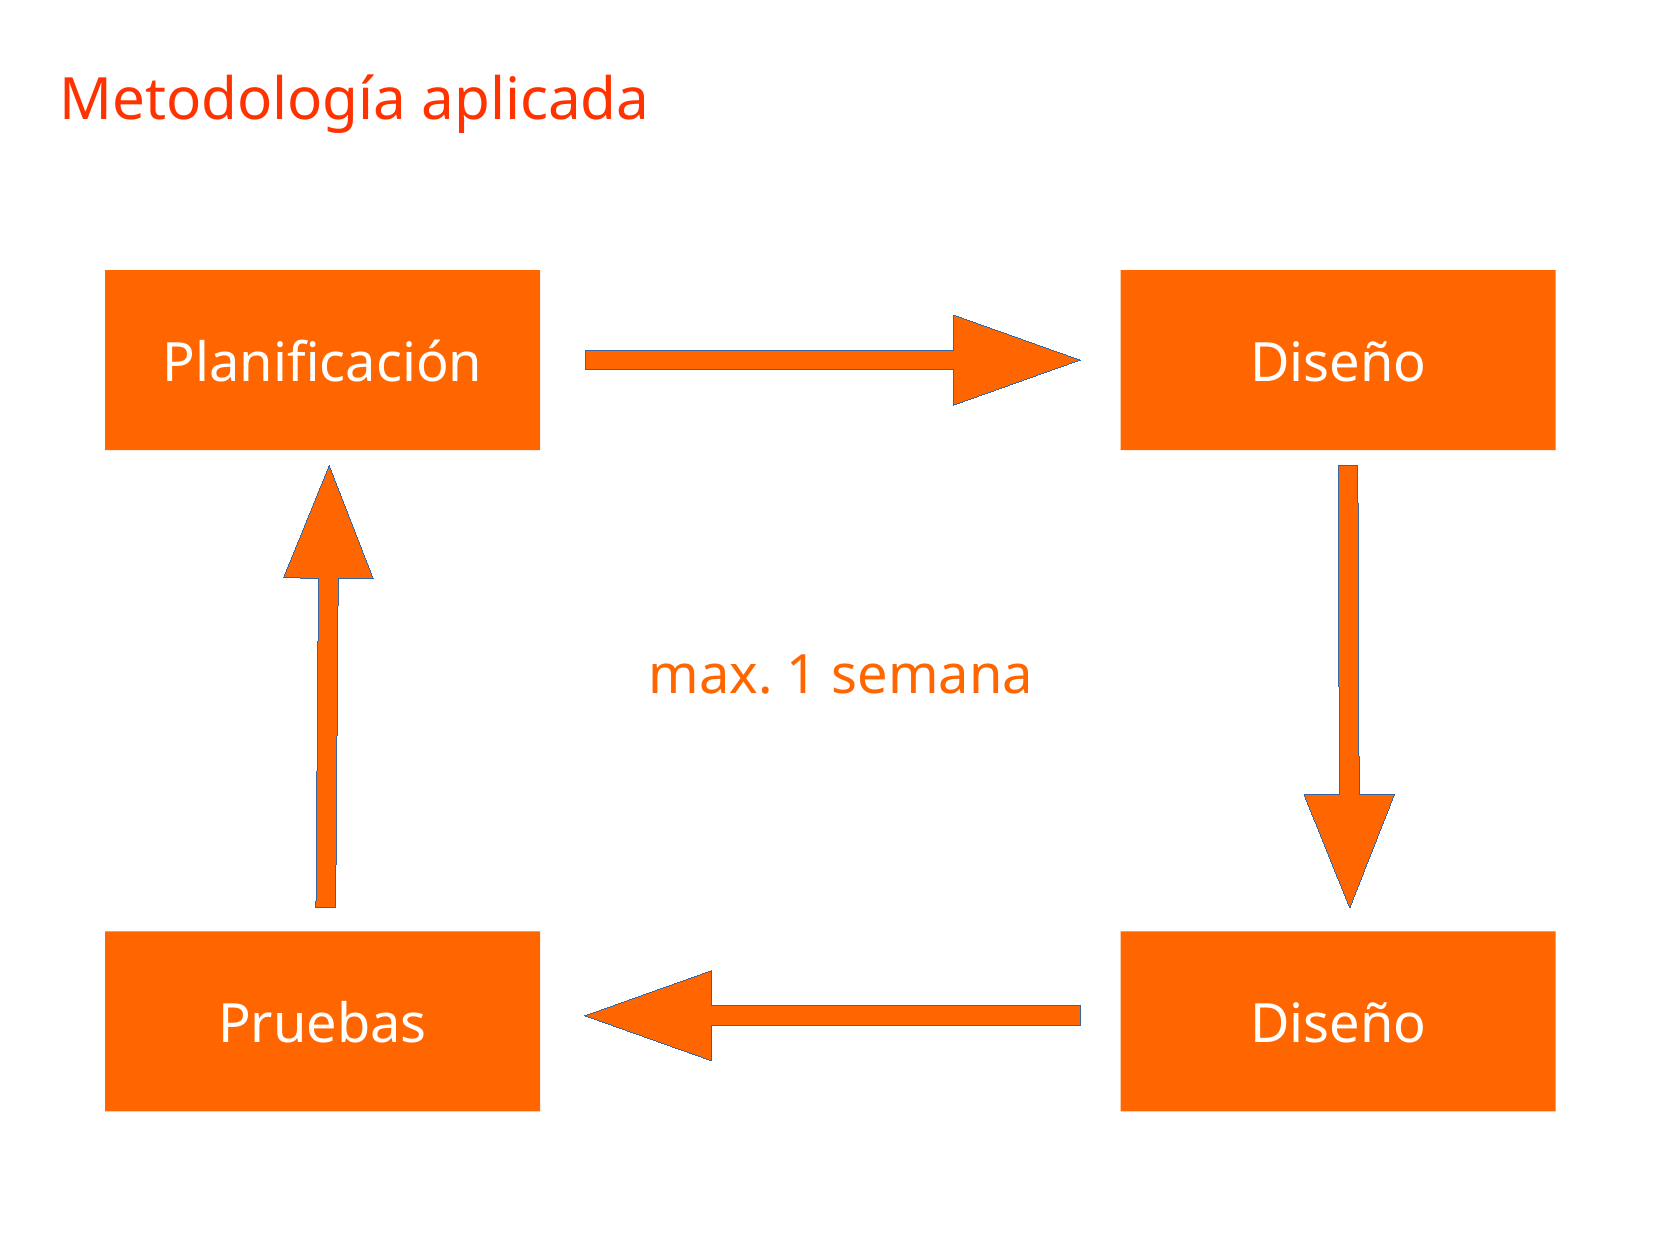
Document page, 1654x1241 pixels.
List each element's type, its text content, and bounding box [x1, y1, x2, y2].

text_box max. 1 semana [633, 628, 1023, 709]
text_box Pruebas [105, 931, 541, 1112]
text_box Diseño [1120, 270, 1556, 451]
text_box Planificación [105, 270, 541, 451]
text_box Diseño [1120, 931, 1556, 1112]
text_box [283, 465, 374, 908]
text_box [584, 970, 1081, 1061]
text_box [1304, 465, 1395, 908]
text_box [585, 315, 1081, 406]
text_box Metodología aplicada [45, 50, 1231, 136]
